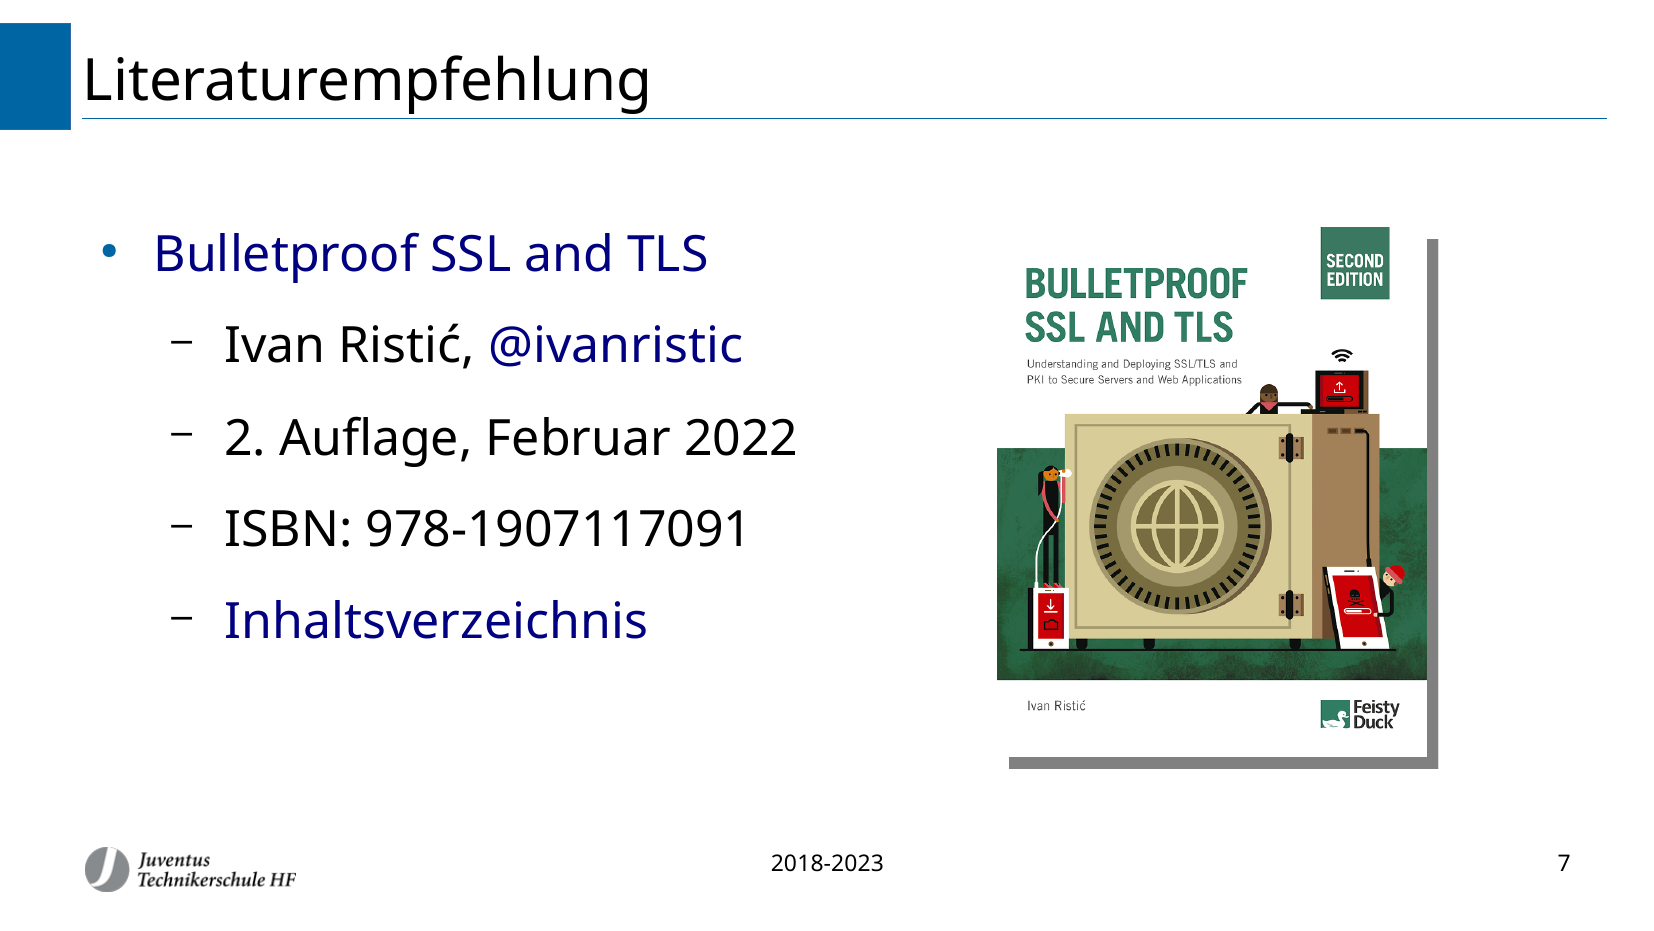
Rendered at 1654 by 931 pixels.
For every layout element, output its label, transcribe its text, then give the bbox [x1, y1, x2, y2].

title Literaturempfehlung [82, 37, 1571, 119]
list Bulletproof SSL and TLS Ivan Ristić, @ivanristic 2. Auflage, Februar 2022 ISBN: 978-1907117091 Inhaltsverzeichnis [82, 217, 809, 758]
picture [997, 227, 1427, 758]
picture [85, 847, 296, 892]
